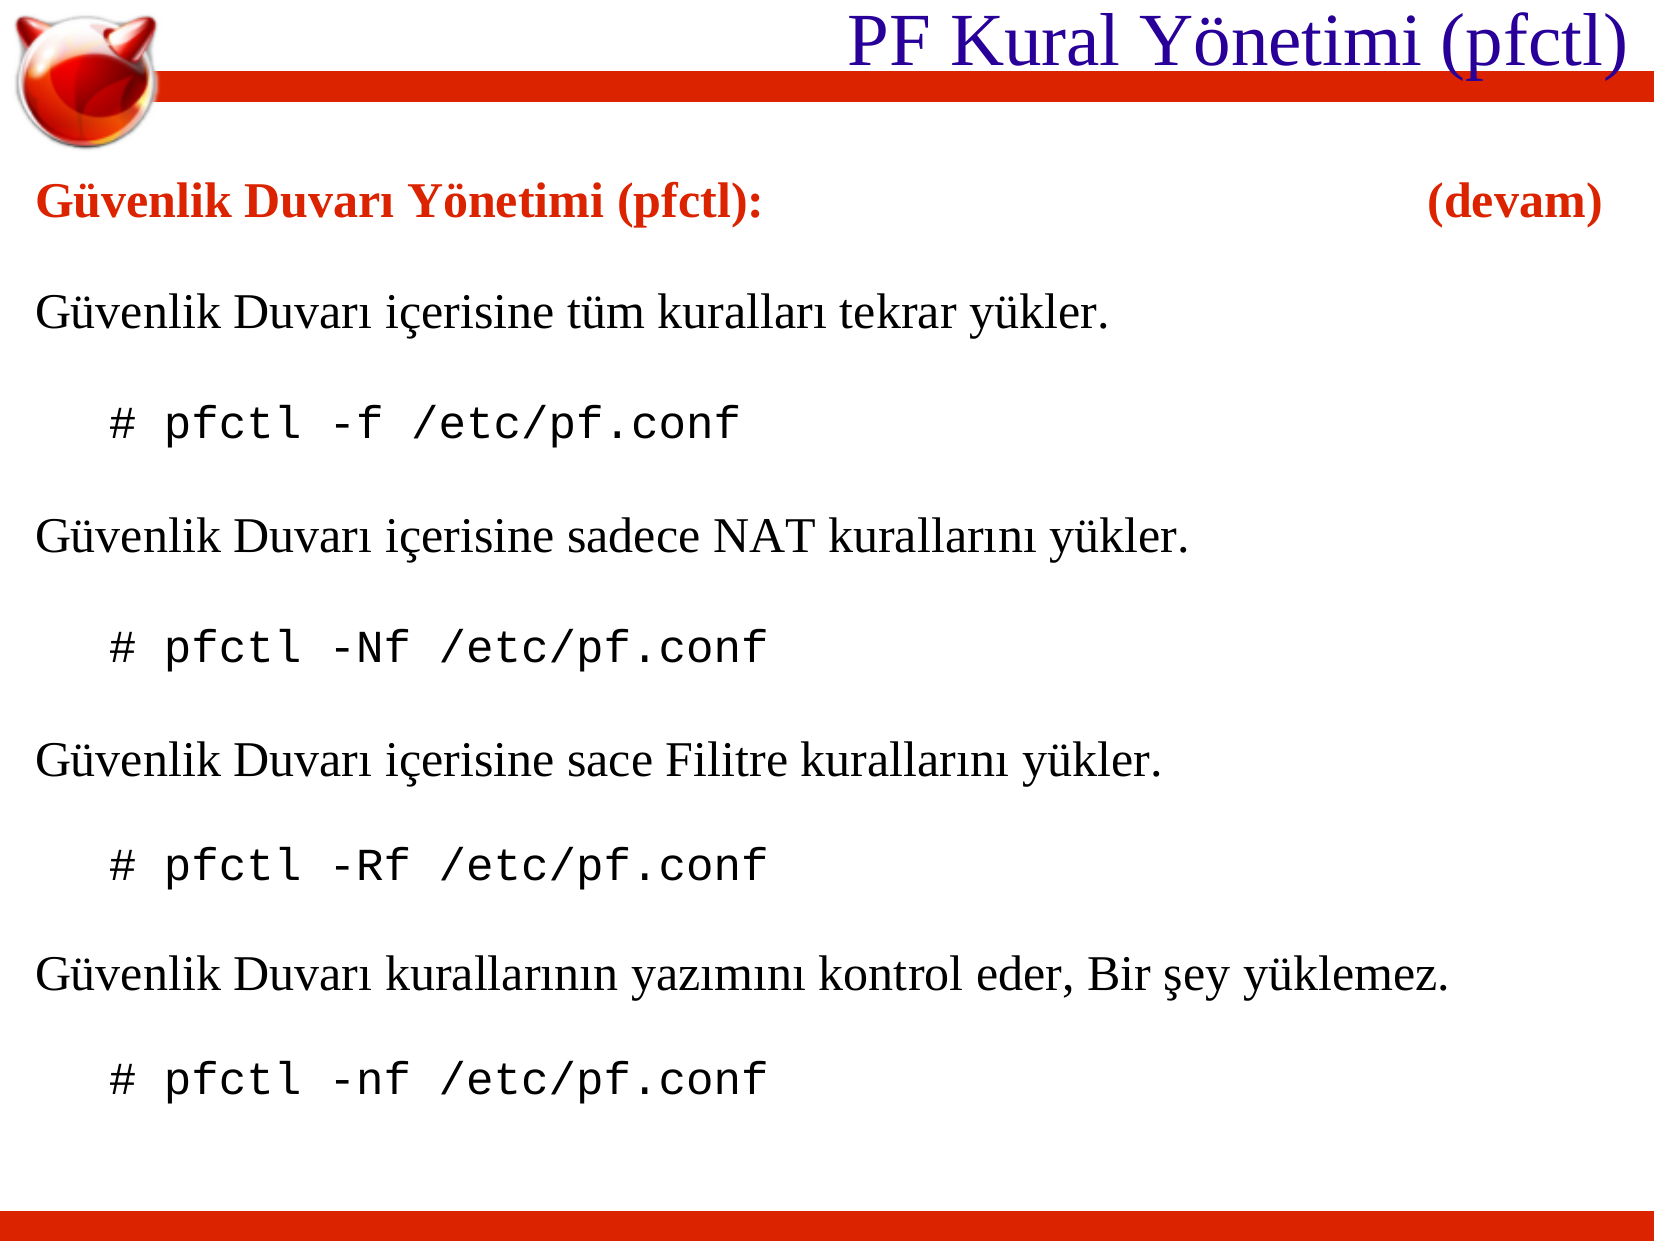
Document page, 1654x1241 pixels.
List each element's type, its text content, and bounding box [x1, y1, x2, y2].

text_box [165, 71, 1654, 102]
picture [10, 11, 165, 153]
text_box Güvenlik Duvarı Yönetimi (pfctl): (devam) Güvenlik Duvarı içerisine tüm kuralları tekrar yükler. # pfctl -f /etc/pf.conf Güvenlik Duvarı içerisine sadece NAT kurallarını yükler. # pfctl -Nf /etc/pf.conf Güvenlik Duvarı içerisine sace Filitre kurallarını yükler. # pfctl -Rf /etc/pf.conf Güvenlik Duvarı kurallarının yazımını kontrol eder, Bir şey yüklemez. # pfctl -nf /etc/pf.conf [34, 173, 1630, 1111]
text_box [0, 1211, 1654, 1241]
text_box PF Kural Yönetimi (pfctl) [714, 0, 1648, 83]
